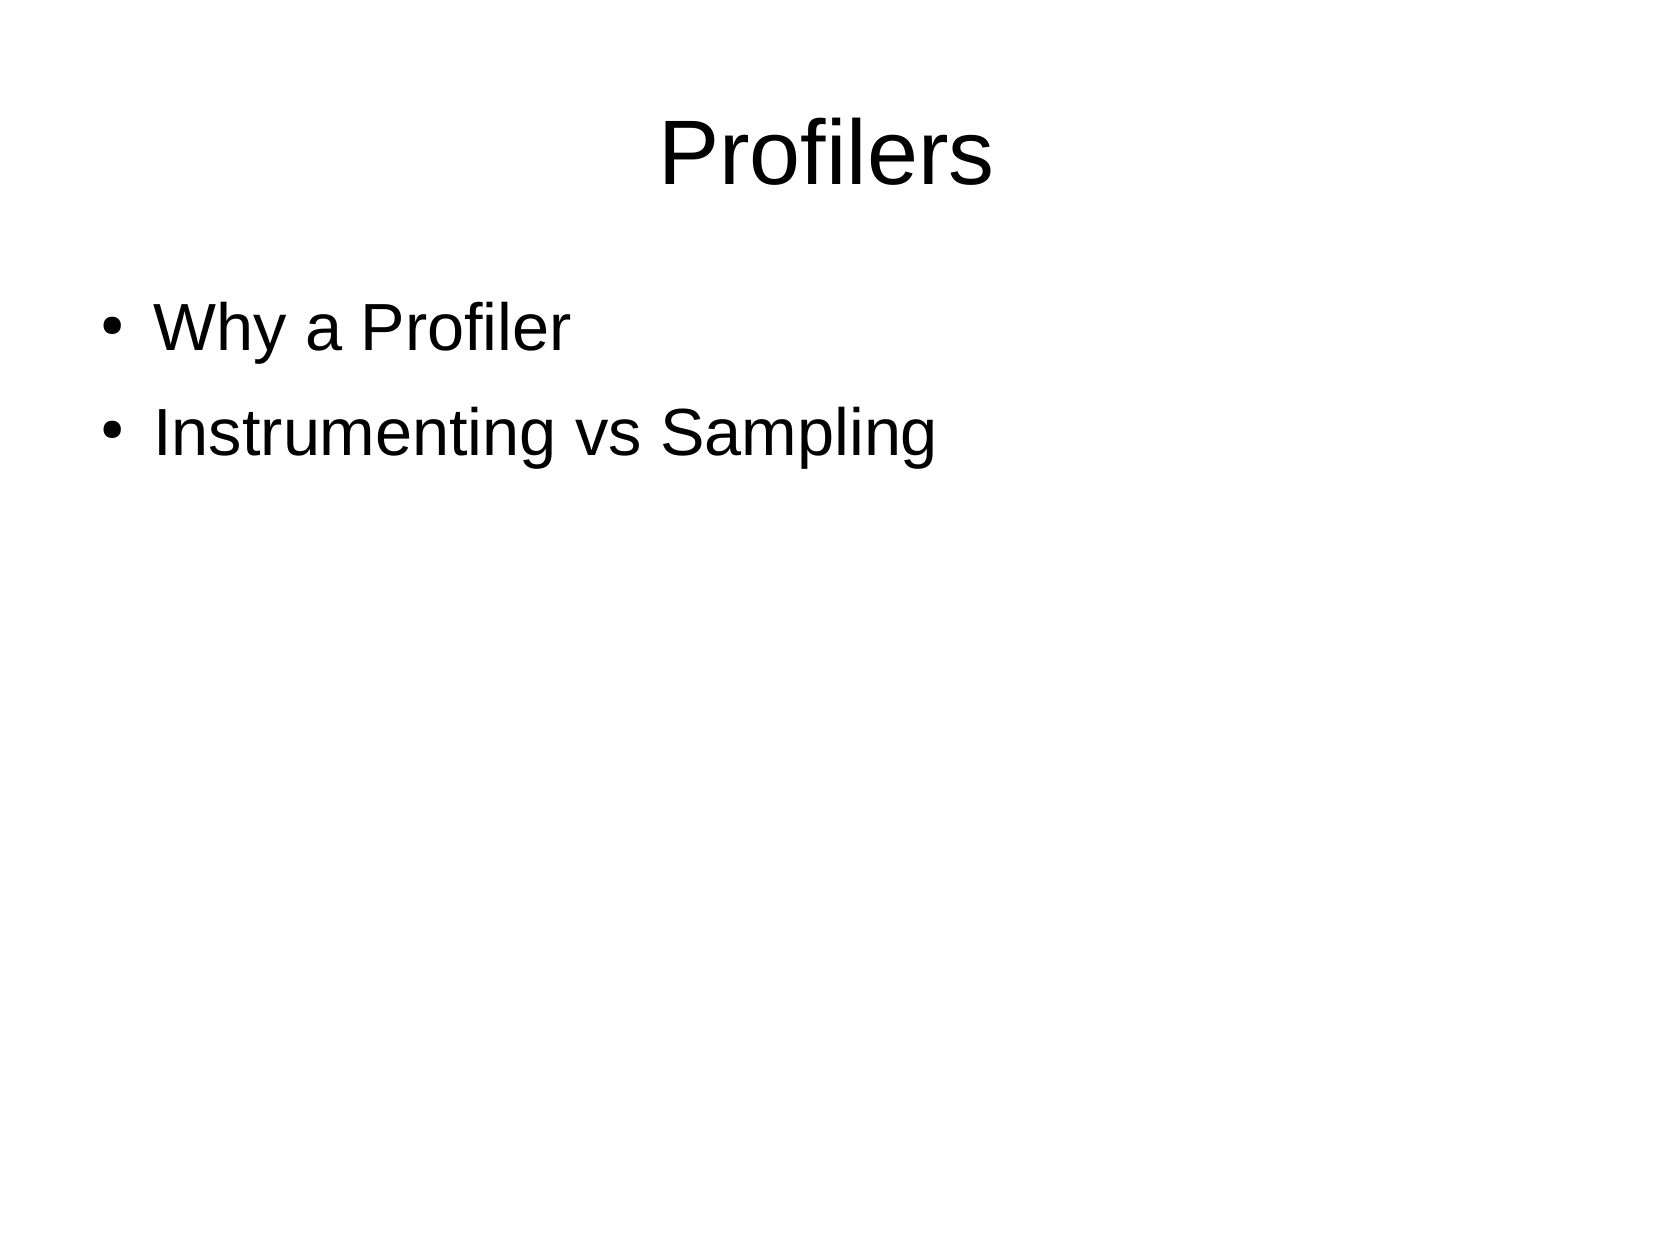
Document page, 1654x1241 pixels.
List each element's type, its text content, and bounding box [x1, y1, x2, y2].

title Profilers [82, 49, 1571, 257]
list Why a Profiler Instrumenting vs Sampling [82, 290, 1571, 1010]
